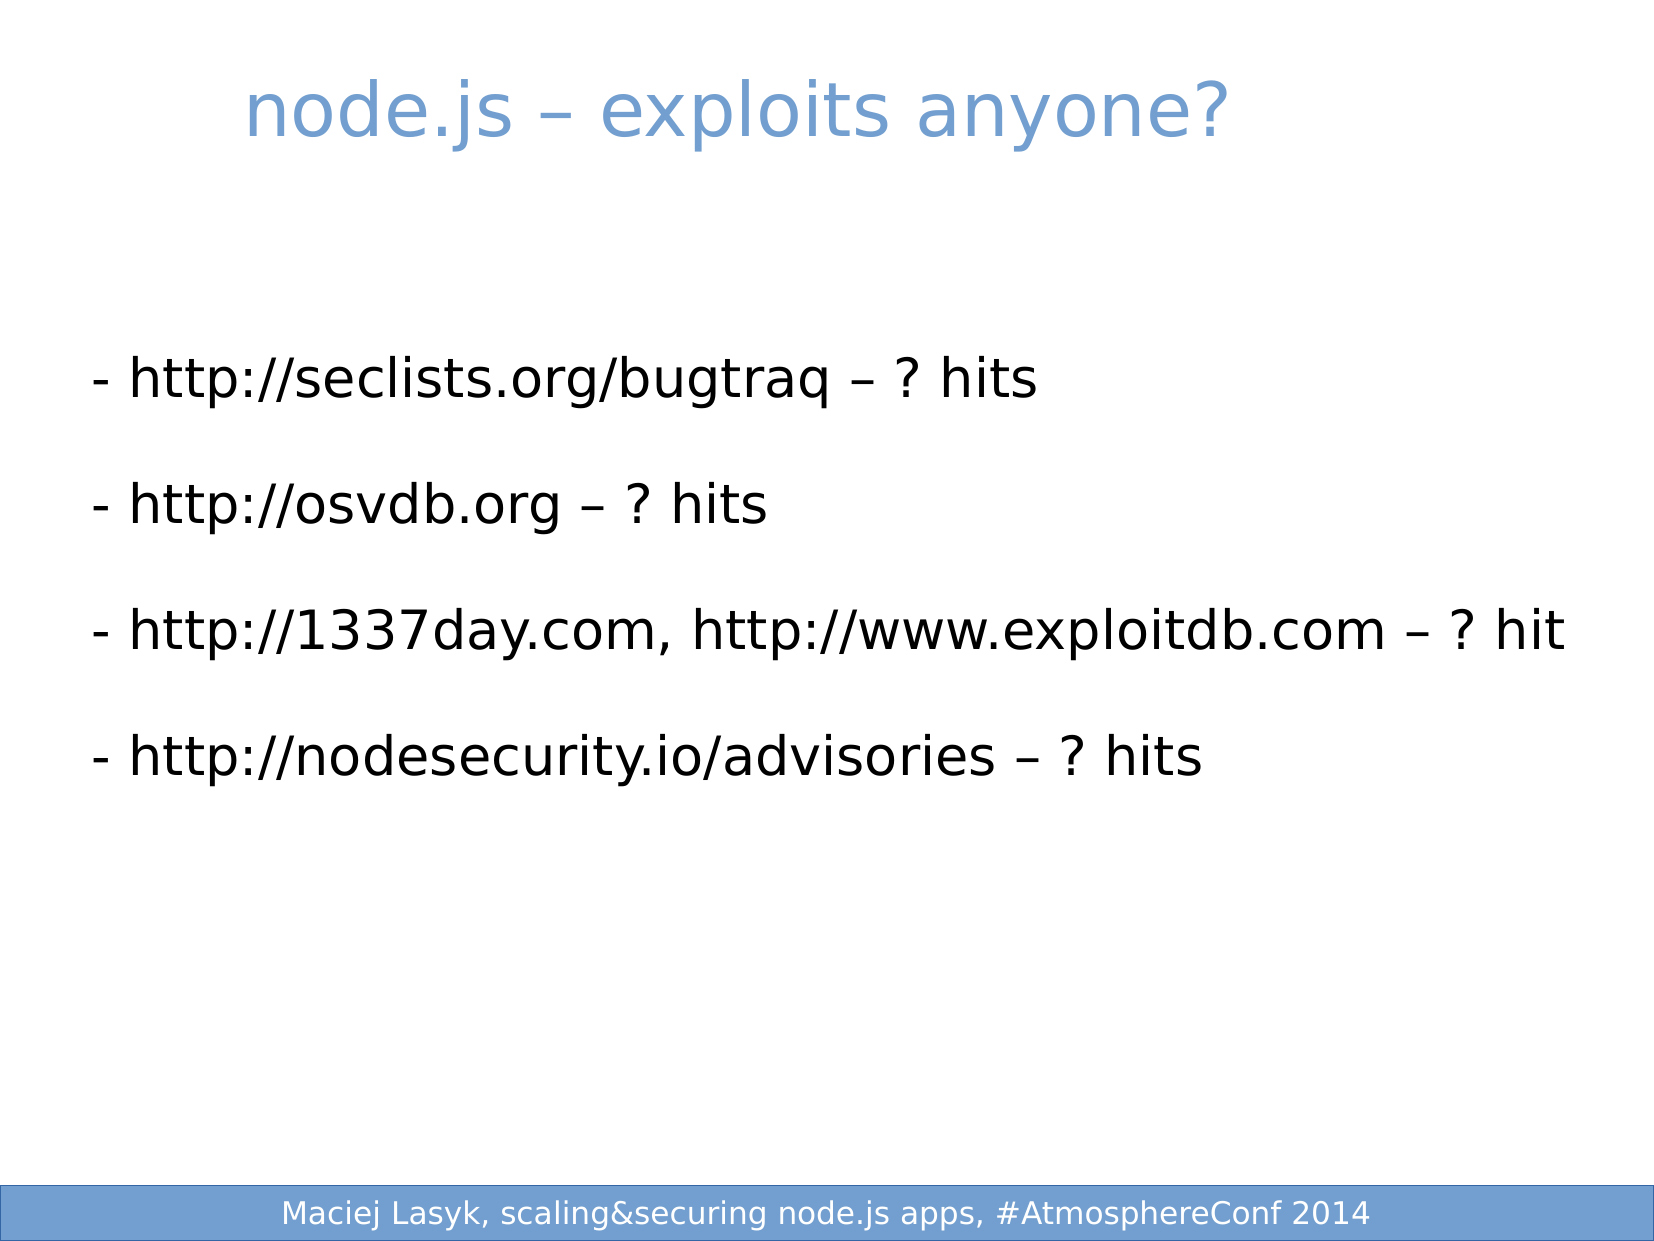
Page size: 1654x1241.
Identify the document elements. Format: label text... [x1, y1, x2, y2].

text_box node.js – exploits anyone? [228, 60, 1249, 163]
text_box [0, 1185, 1654, 1241]
text_box Maciej Lasyk, scaling&securing node.js apps, #AtmosphereConf 2014 [266, 1188, 1388, 1240]
text_box - http://seclists.org/bugtraq – ? hits - http://osvdb.org – ? hits - http://1337day.com, http://www.exploitdb.com – ? hit - http://nodesecurity.io/advisories – ? hits [77, 276, 1583, 733]
